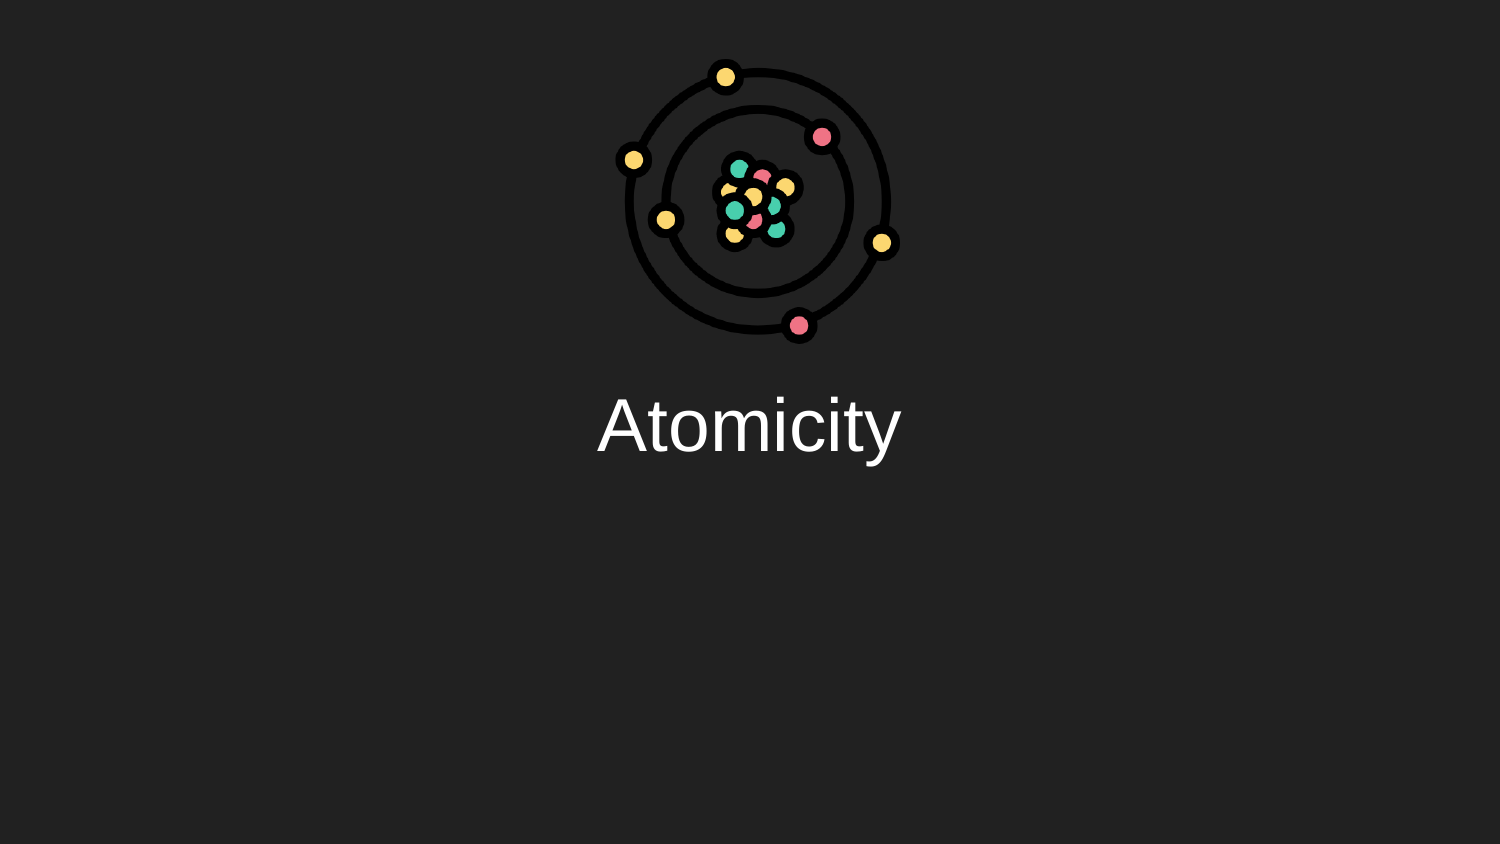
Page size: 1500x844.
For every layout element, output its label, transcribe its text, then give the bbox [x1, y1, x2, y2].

picture [488, 49, 1027, 353]
title Atomicity [51, 352, 1449, 491]
